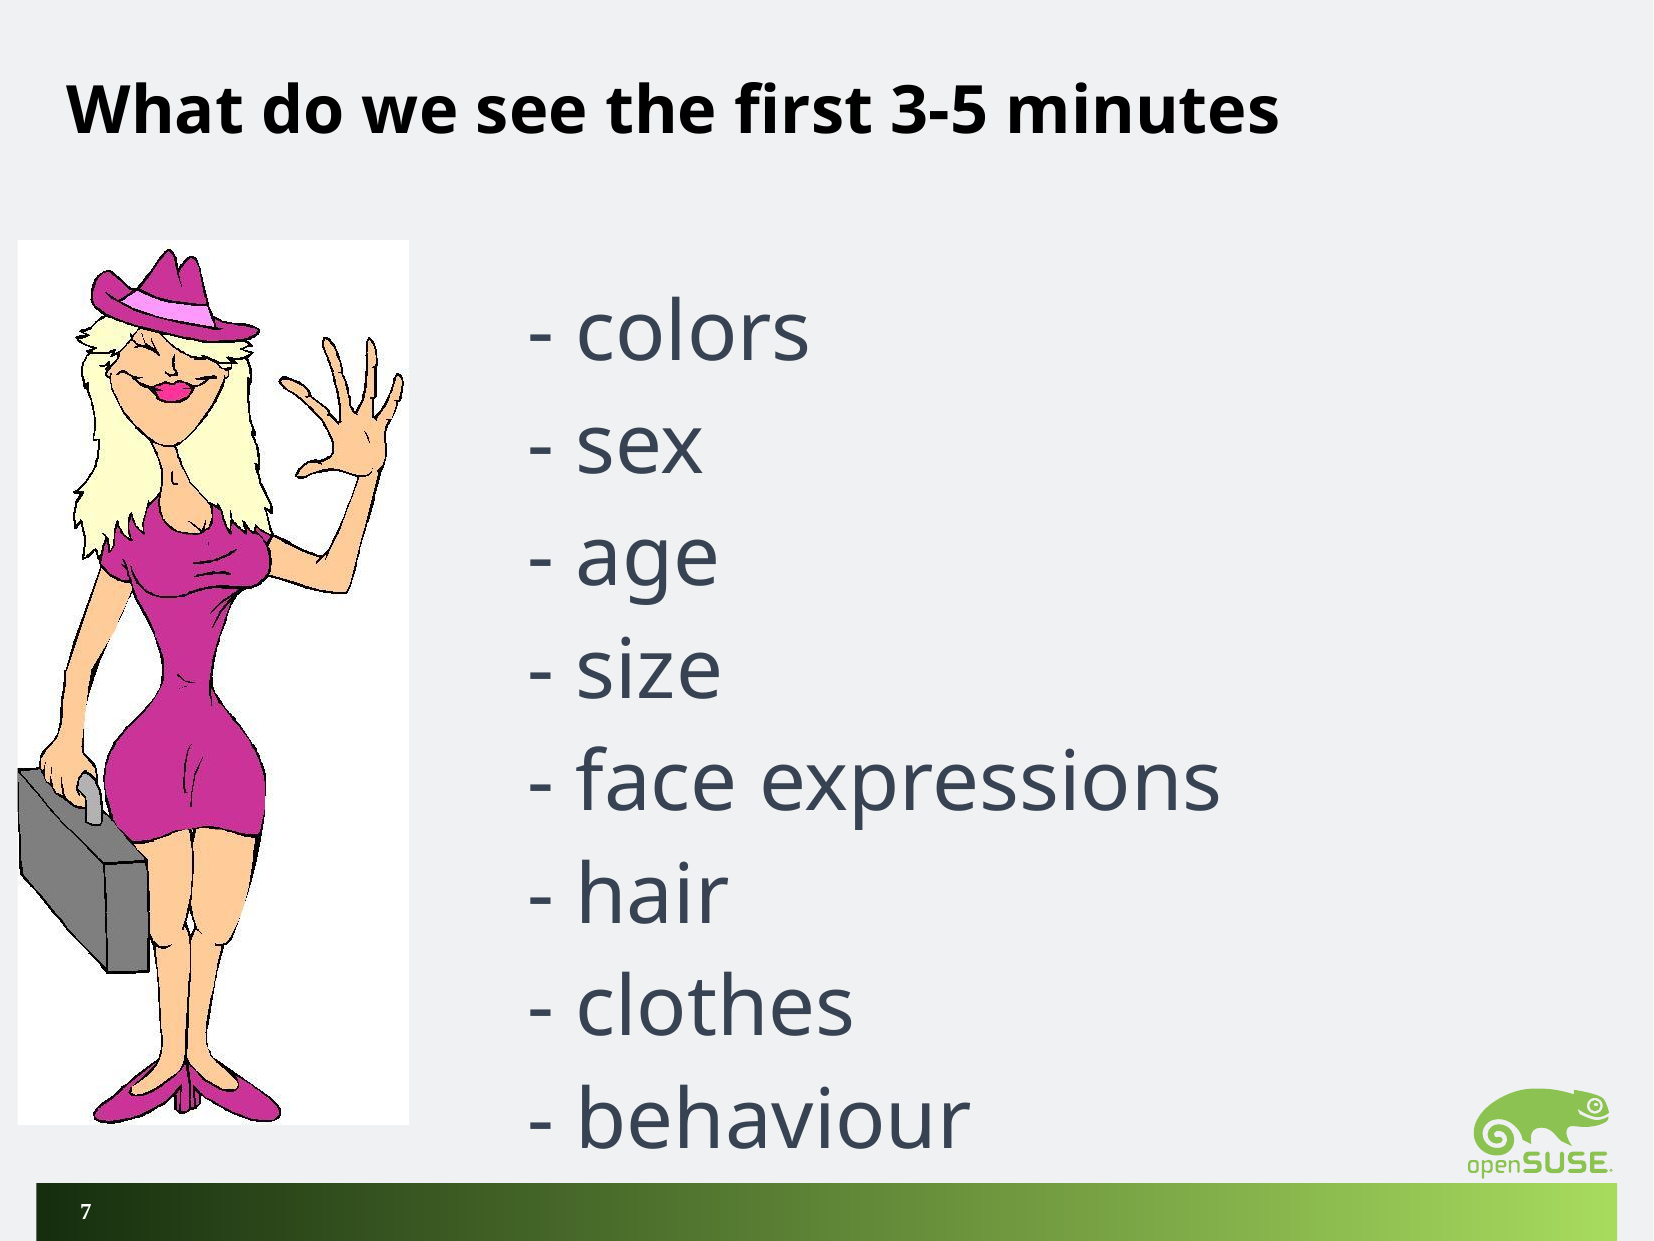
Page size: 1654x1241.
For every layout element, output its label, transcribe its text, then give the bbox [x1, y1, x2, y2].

text_box What do we see the first 3-5 minutes [51, 54, 1623, 179]
text_box [17, 240, 410, 1125]
text_box - colors - sex - age - size - face expressions - hair - clothes - behaviour [512, 262, 1277, 1181]
picture [0, 0, 1654, 1241]
